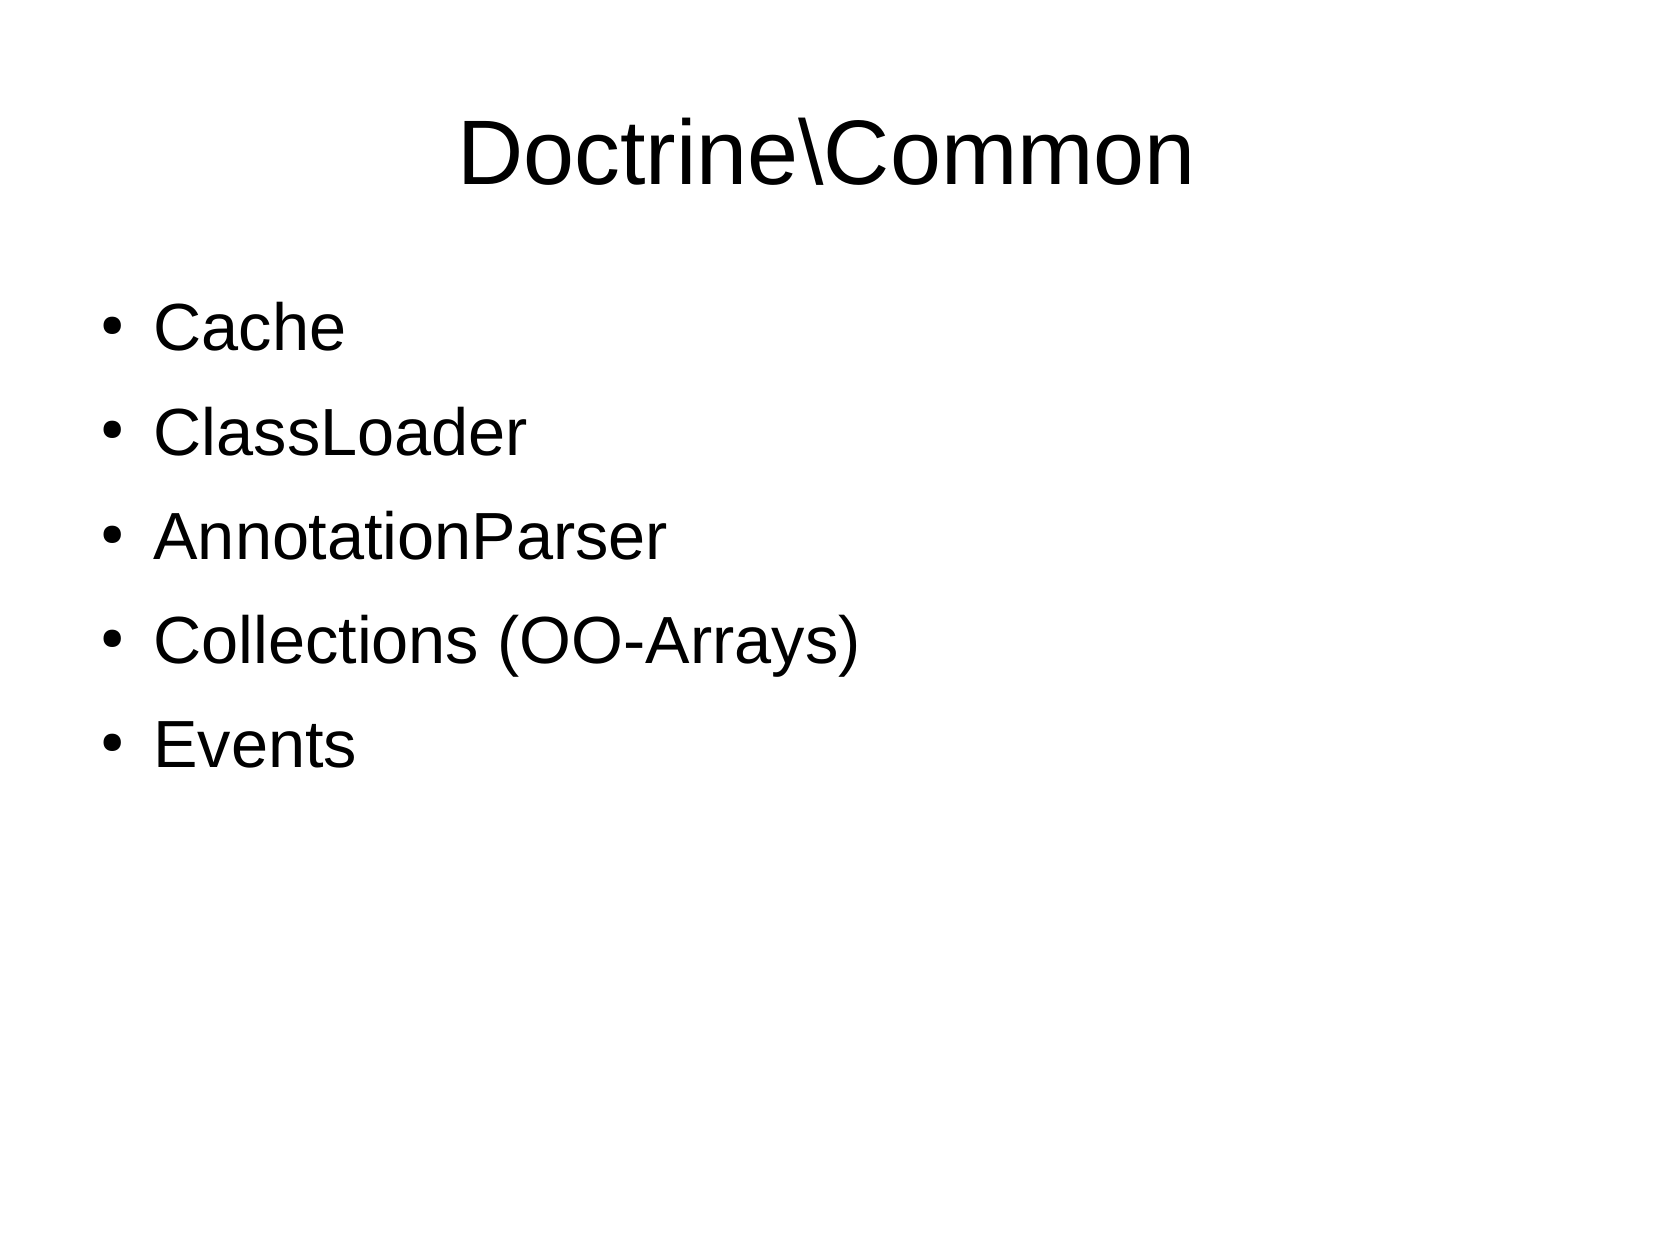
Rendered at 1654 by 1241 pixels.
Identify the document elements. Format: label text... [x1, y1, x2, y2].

list Cache ClassLoader AnnotationParser Collections (OO-Arrays) Events [82, 290, 1571, 1109]
title Doctrine\Common [82, 56, 1571, 250]
